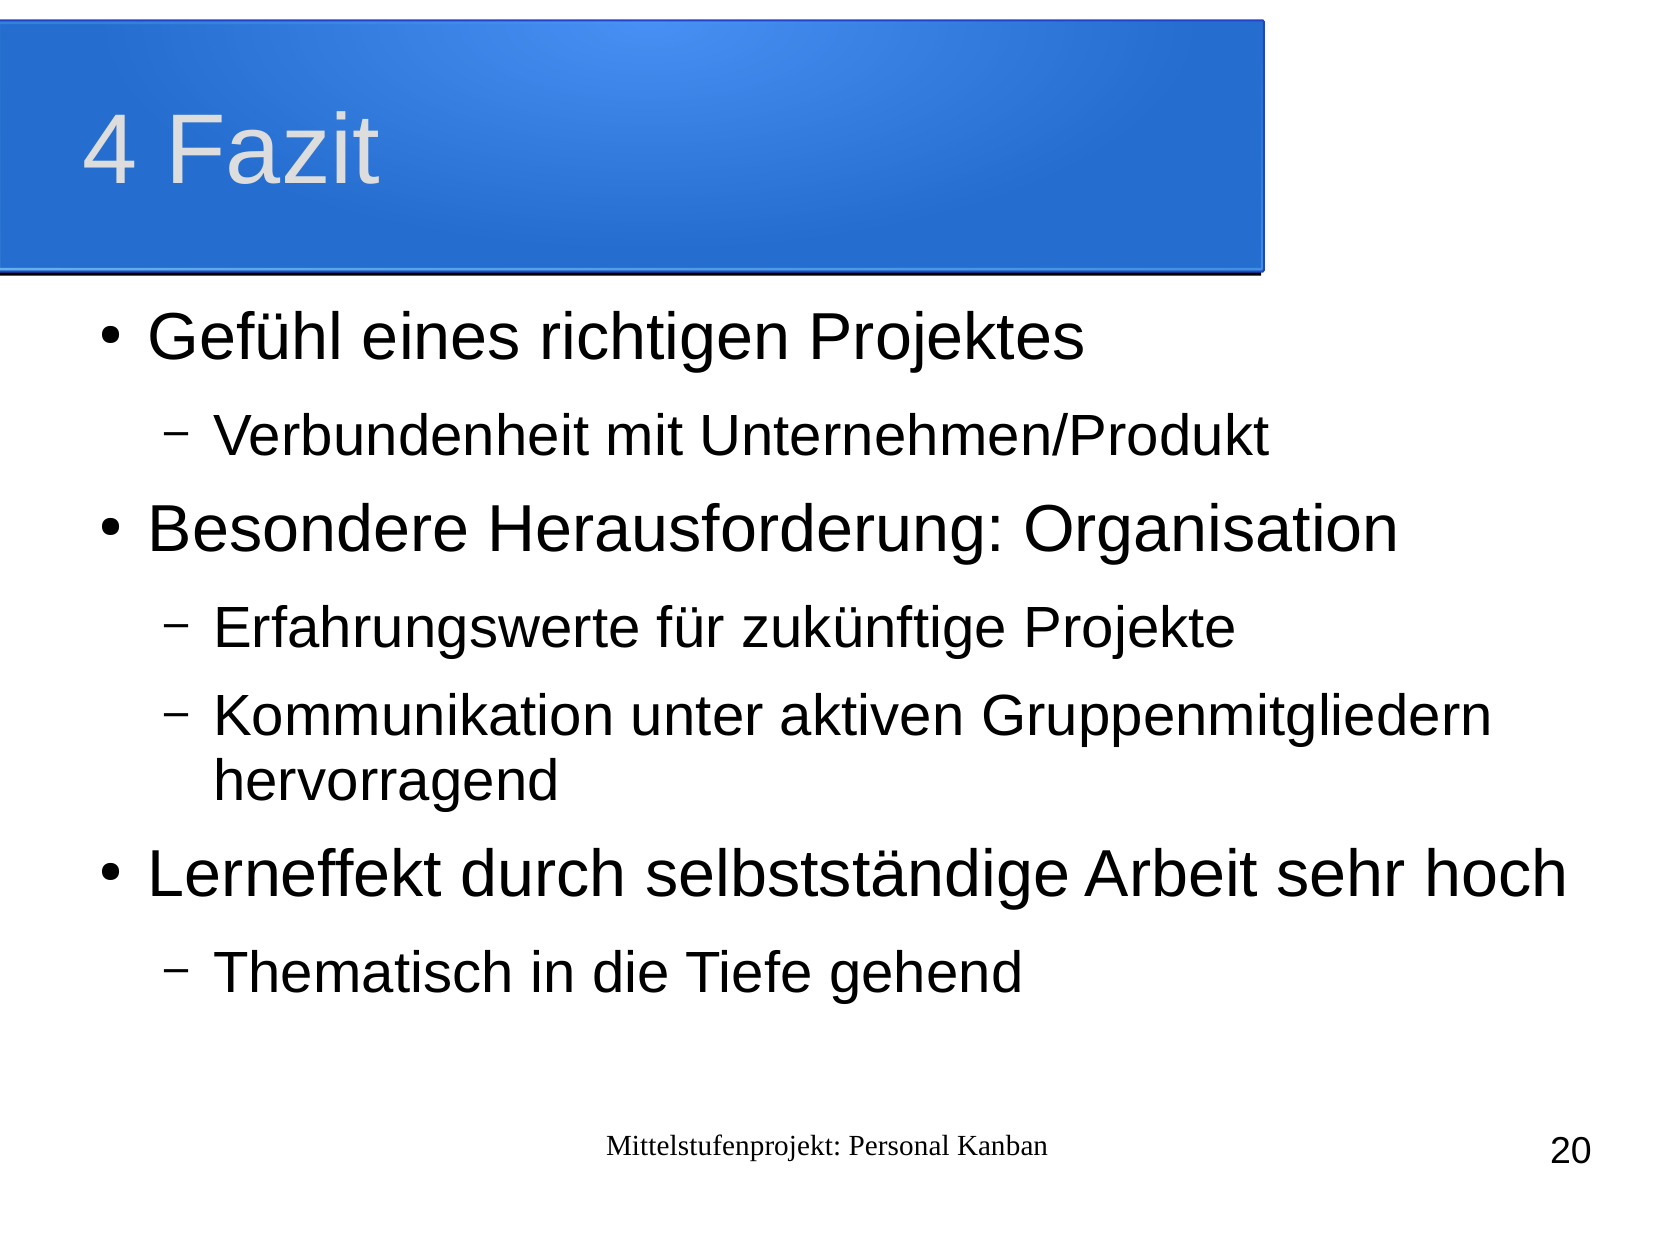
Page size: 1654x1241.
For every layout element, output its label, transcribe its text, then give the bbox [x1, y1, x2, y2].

title 4 Fazit [82, 47, 1235, 252]
list Gefühl eines richtigen Projektes Verbundenheit mit Unternehmen/Produkt Besondere Herausforderung: Organisation Erfahrungswerte für zukünftige Projekte Kommunikation unter aktiven Gruppenmitgliedern hervorragend Lerneffekt durch selbstständige Arbeit sehr hoch Thematisch in die Tiefe gehend [82, 299, 1571, 1019]
text_box 20 [1535, 1122, 1654, 1194]
